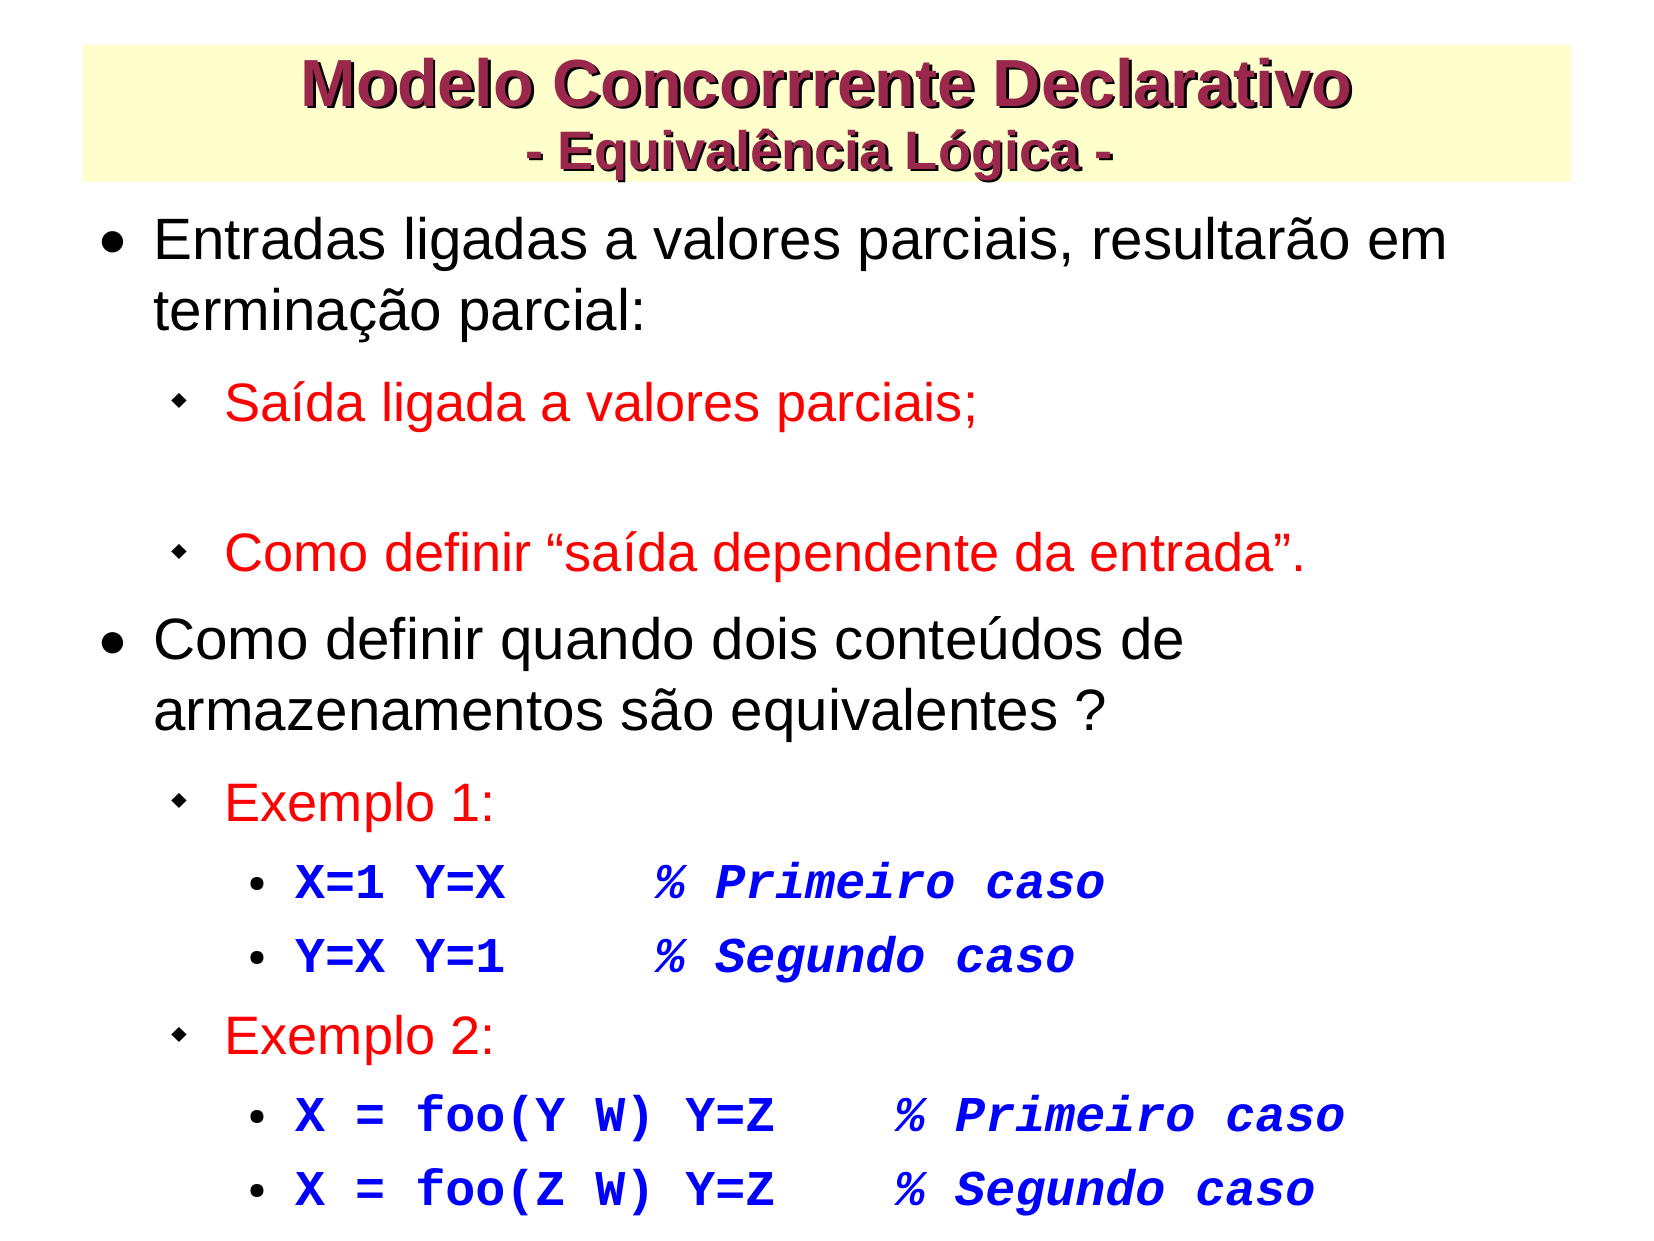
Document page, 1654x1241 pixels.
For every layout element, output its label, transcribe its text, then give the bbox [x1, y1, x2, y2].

list Entradas ligadas a valores parciais, resultarão em terminação parcial: Saída ligada a valores parciais; Como definir “saída dependente da entrada”. Como definir quando dois conteúdos de armazenamentos são equivalentes ? Exemplo 1: X=1 Y=X % Primeiro caso Y=X Y=1 % Segundo caso Exemplo 2: X = foo(Y W) Y=Z % Primeiro caso X = foo(Z W) Y=Z % Segundo caso [82, 206, 1571, 1224]
title Modelo Concorrrente Declarativo - Equivalência Lógica - [82, 44, 1571, 182]
